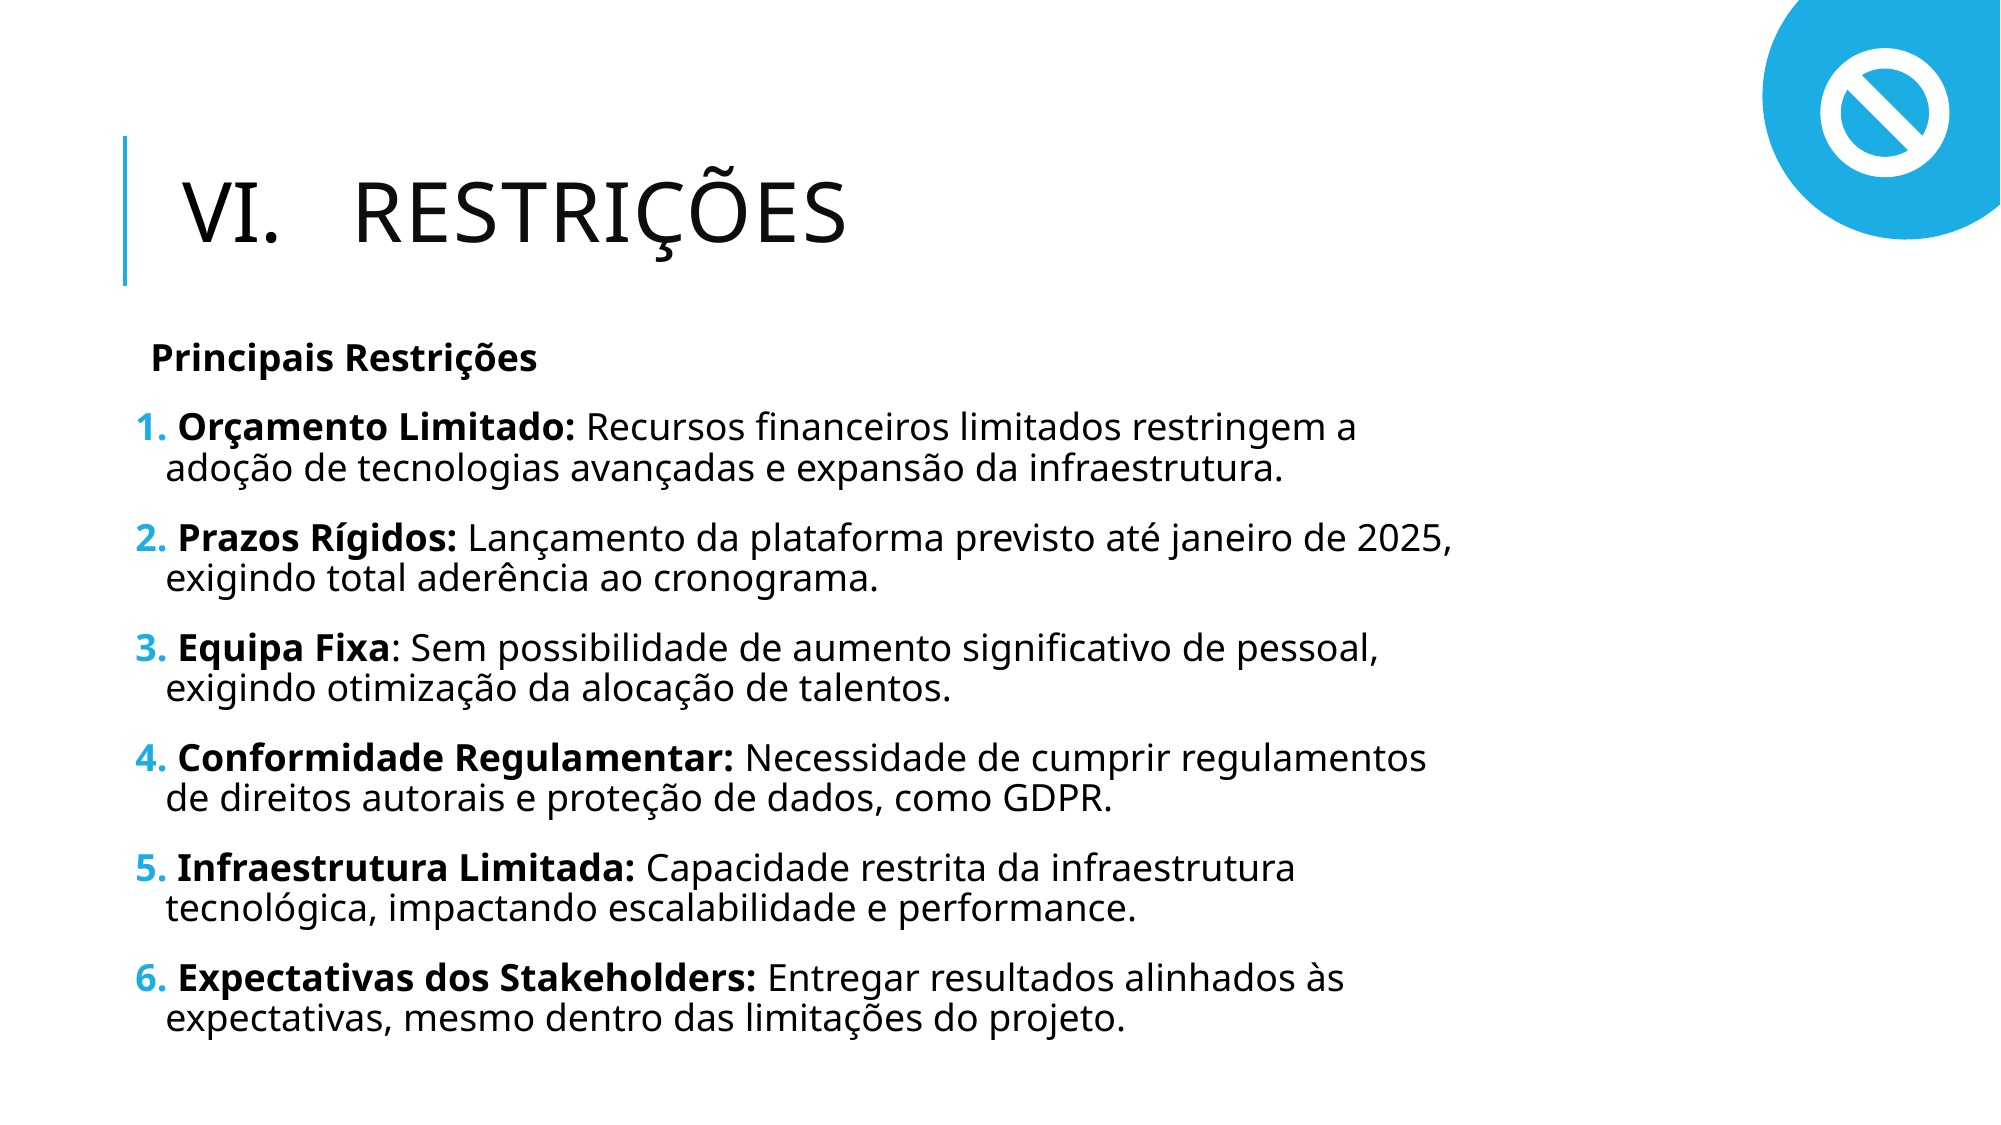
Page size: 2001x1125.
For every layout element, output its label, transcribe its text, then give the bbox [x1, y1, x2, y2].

title Restrições [168, 96, 1763, 343]
list Principais Restrições Orçamento Limitado: Recursos financeiros limitados restringem a adoção de tecnologias avançadas e expansão da infraestrutura. Prazos Rígidos: Lançamento da plataforma previsto até janeiro de 2025, exigindo total aderência ao cronograma. Equipa Fixa: Sem possibilidade de aumento significativo de pessoal, exigindo otimização da alocação de talentos. Conformidade Regulamentar: Necessidade de cumprir regulamentos de direitos autorais e proteção de dados, como GDPR. Infraestrutura Limitada: Capacidade restrita da infraestrutura tecnológica, impactando escalabilidade e performance. Expectativas dos Stakeholders: Entregar resultados alinhados às expectativas, mesmo dentro das limitações do projeto. [127, 331, 1481, 1096]
text_box [1762, 0, 2000, 240]
